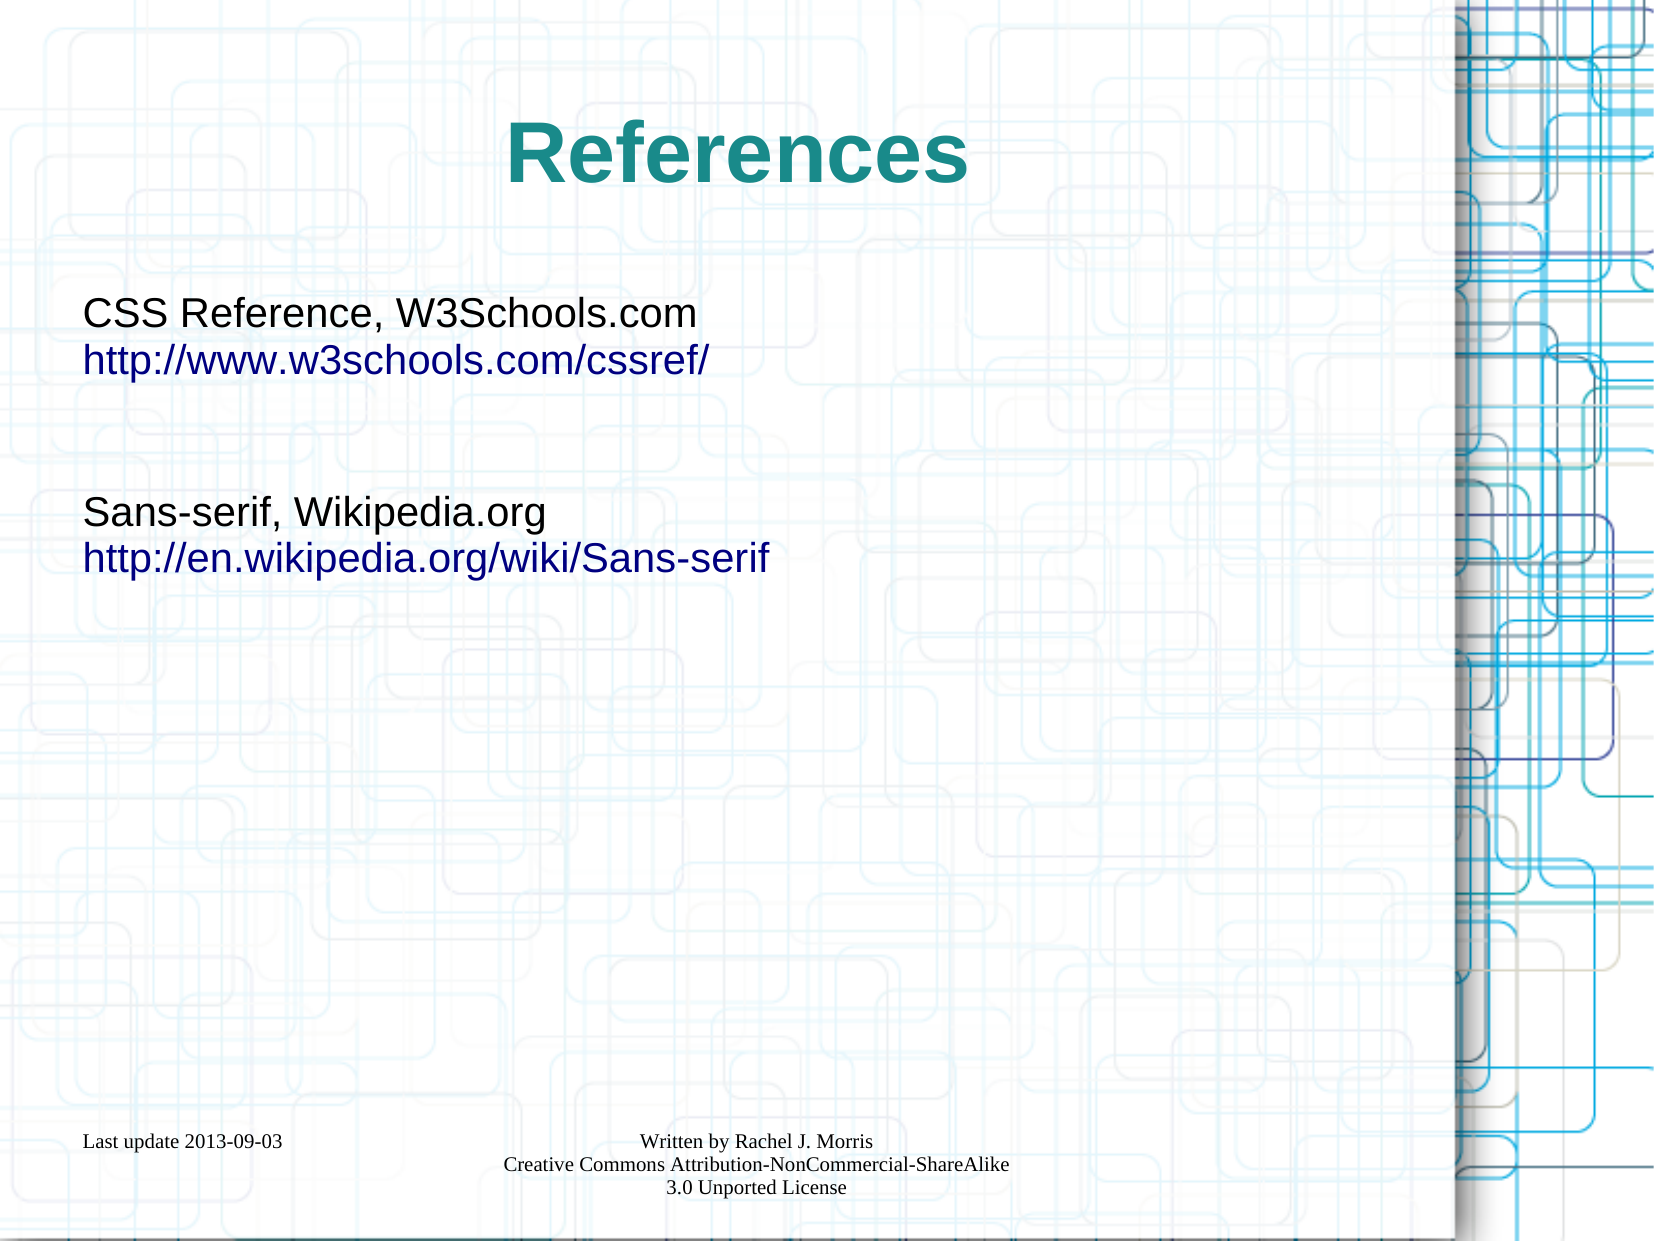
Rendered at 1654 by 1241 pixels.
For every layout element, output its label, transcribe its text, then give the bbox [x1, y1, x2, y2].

picture [0, 0, 1654, 1241]
title References [59, 49, 1418, 257]
list CSS Reference, W3Schools.com http://www.w3schools.com/cssref/ Sans-serif, Wikipedia.org http://en.wikipedia.org/wiki/Sans-serif [82, 290, 1418, 1010]
